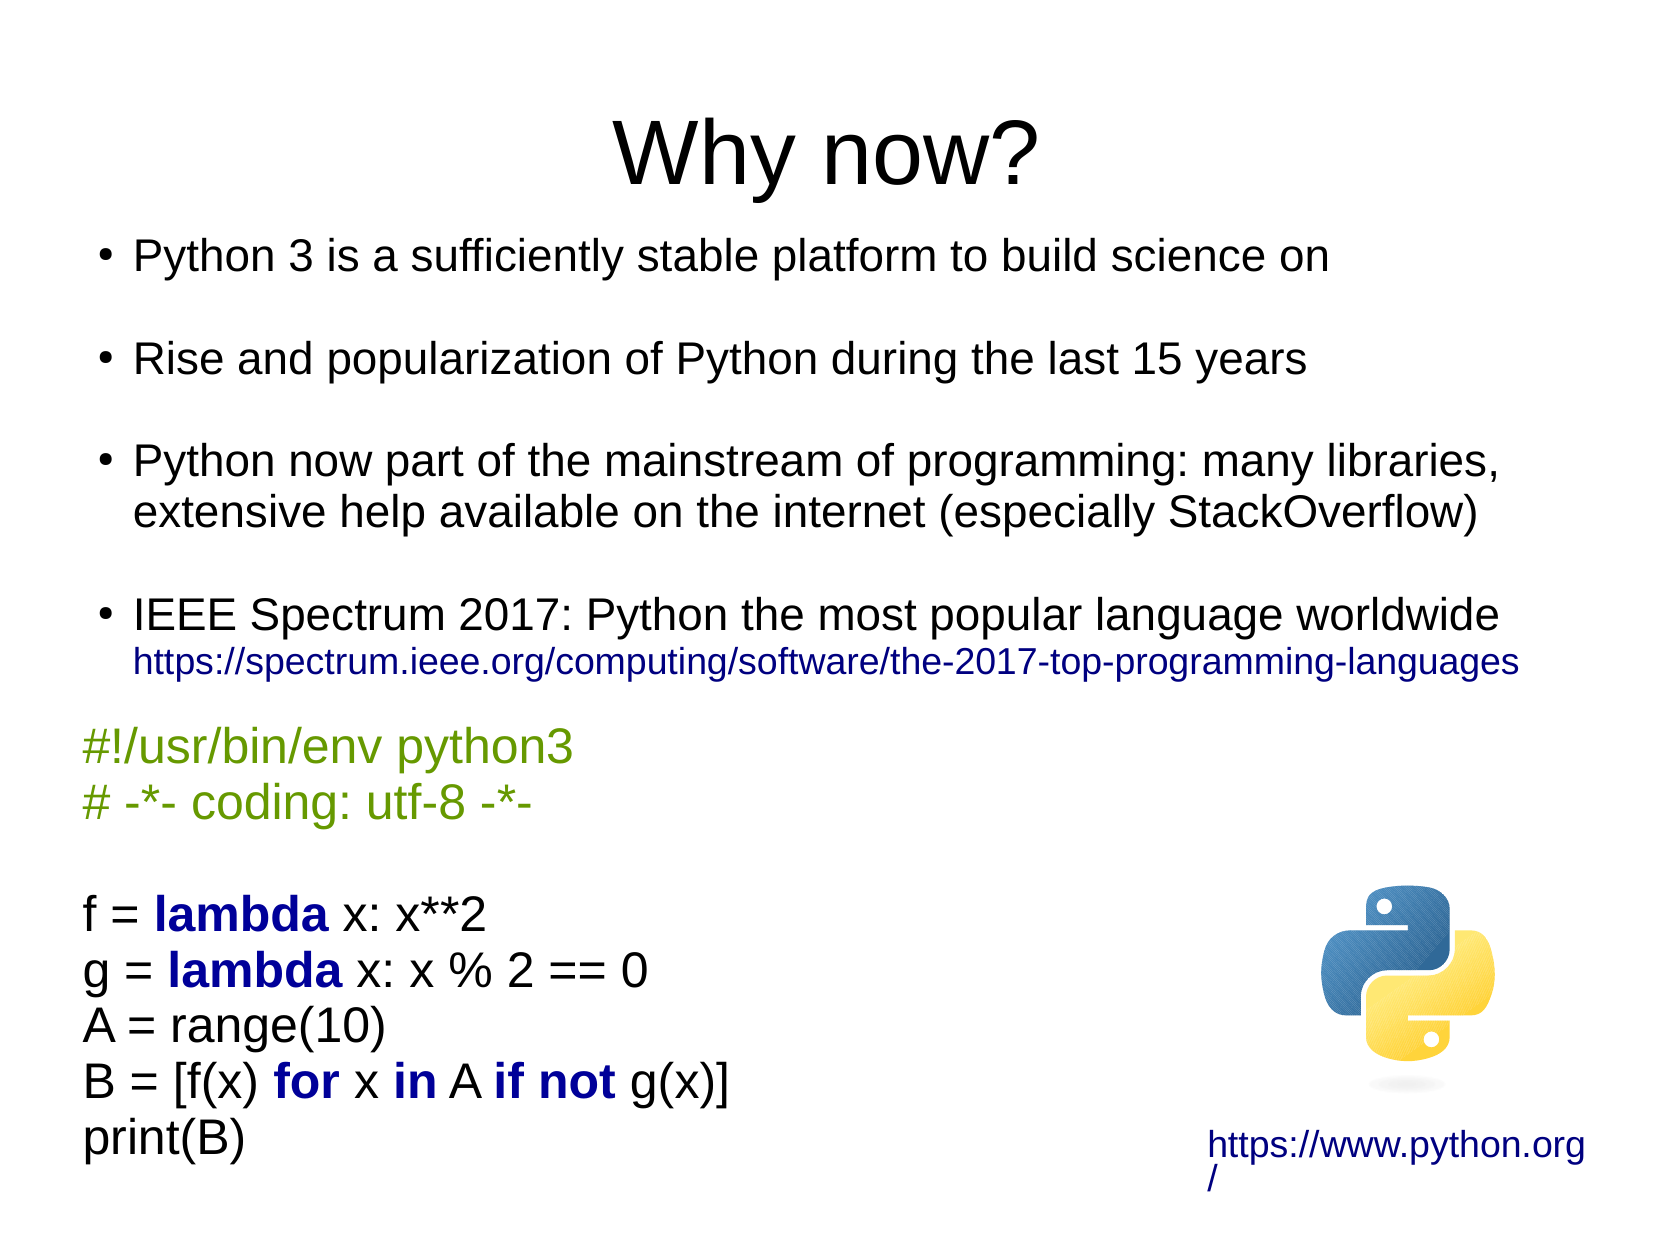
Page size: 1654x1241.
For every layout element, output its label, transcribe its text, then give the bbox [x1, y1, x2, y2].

text_box https://www.python.org/ [1192, 1116, 1612, 1174]
title Why now? [82, 49, 1571, 257]
text_box Python 3 is a sufficiently stable platform to build science on Rise and popularization of Python during the last 15 years Python now part of the mainstream of programming: many libraries, extensive help available on the internet (especially StackOverflow) IEEE Spectrum 2017: Python the most popular language worldwide https://spectrum.ieee.org/computing/software/the-2017-top-programming-languages [82, 222, 1561, 790]
text_box #!/usr/bin/env python3 # -*- coding: utf-8 -*- f = lambda x: x**2 g = lambda x: x % 2 == 0 A = range(10) B = [f(x) for x in A if not g(x)] print(B) [67, 711, 1186, 1177]
picture [1321, 885, 1507, 1111]
